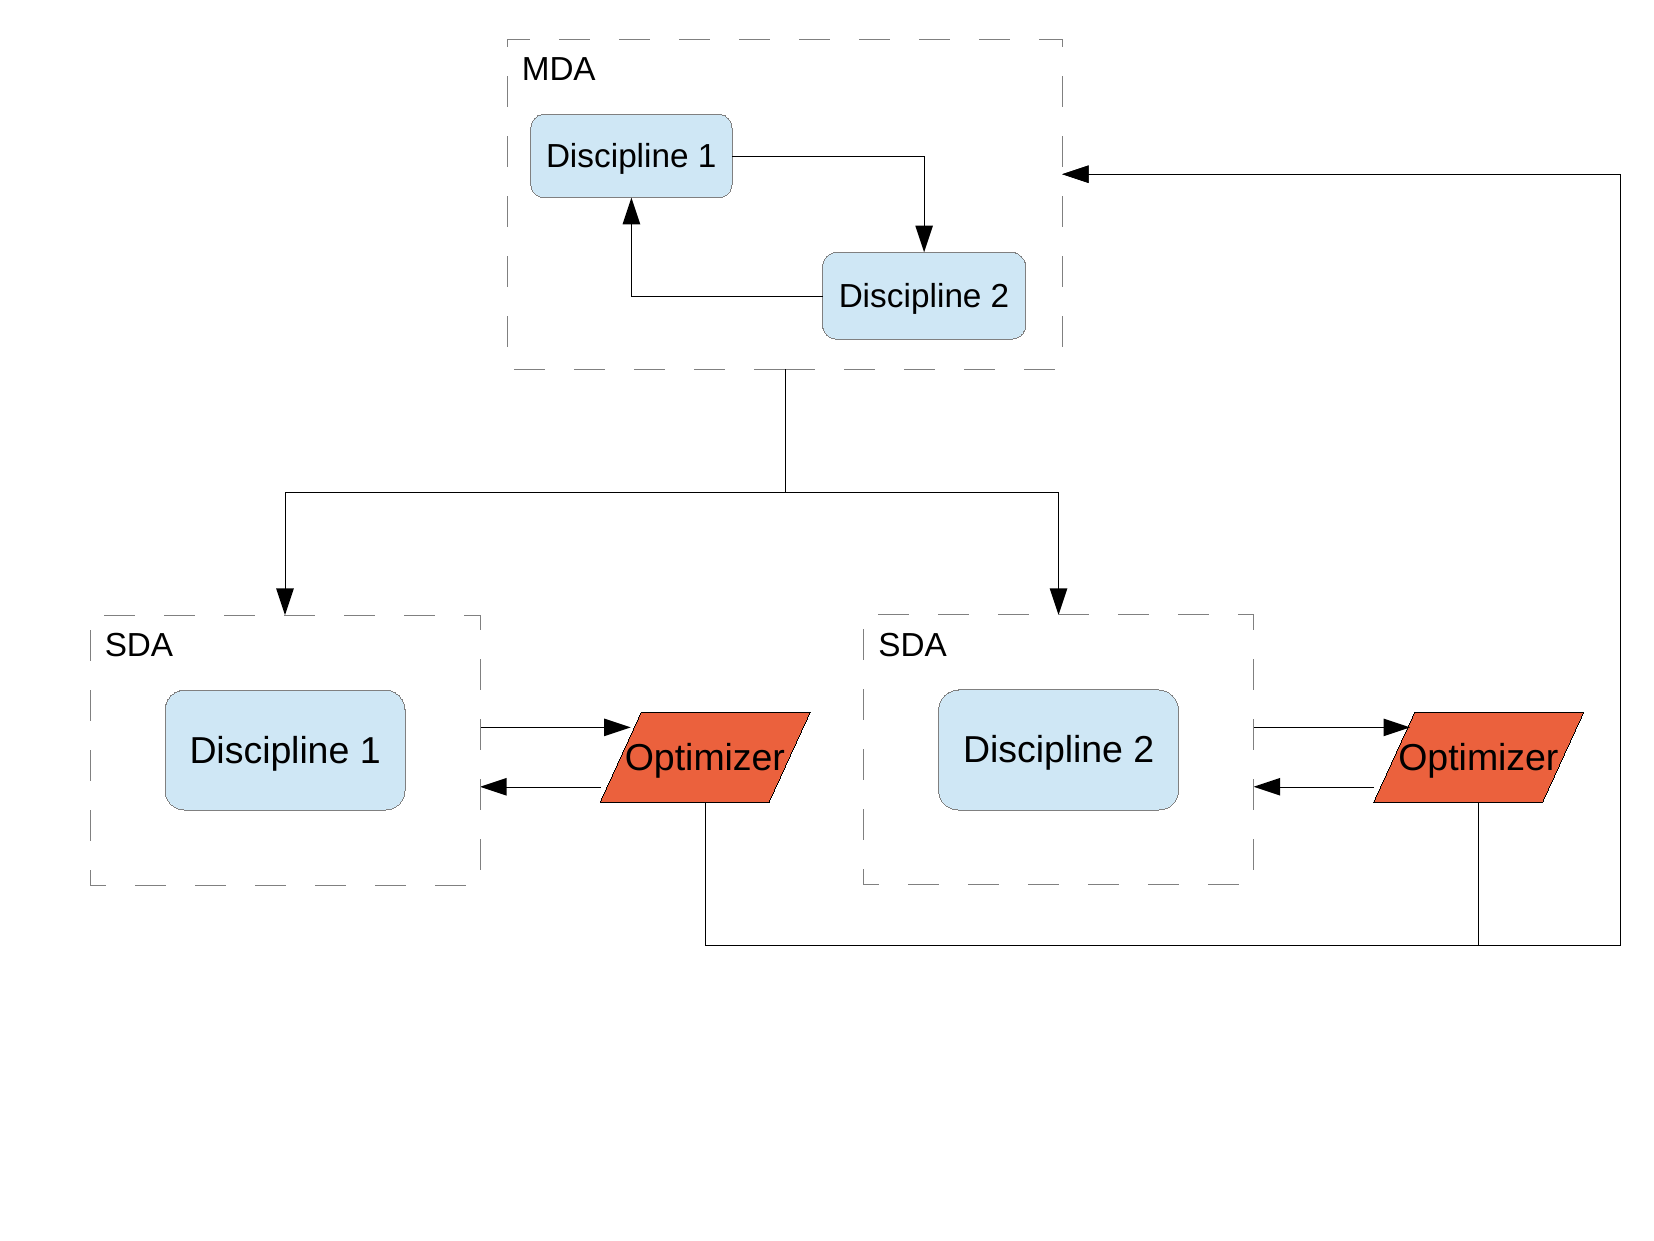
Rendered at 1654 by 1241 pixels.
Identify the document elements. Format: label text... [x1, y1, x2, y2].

text_box SDA [863, 614, 1254, 885]
text_box Discipline 2 [822, 252, 1026, 340]
text_box MDA [507, 39, 1063, 370]
text_box Discipline 1 [530, 114, 733, 198]
text_box Optimizer [600, 712, 811, 803]
text_box SDA [90, 615, 481, 886]
text_box Optimizer [1373, 712, 1584, 803]
